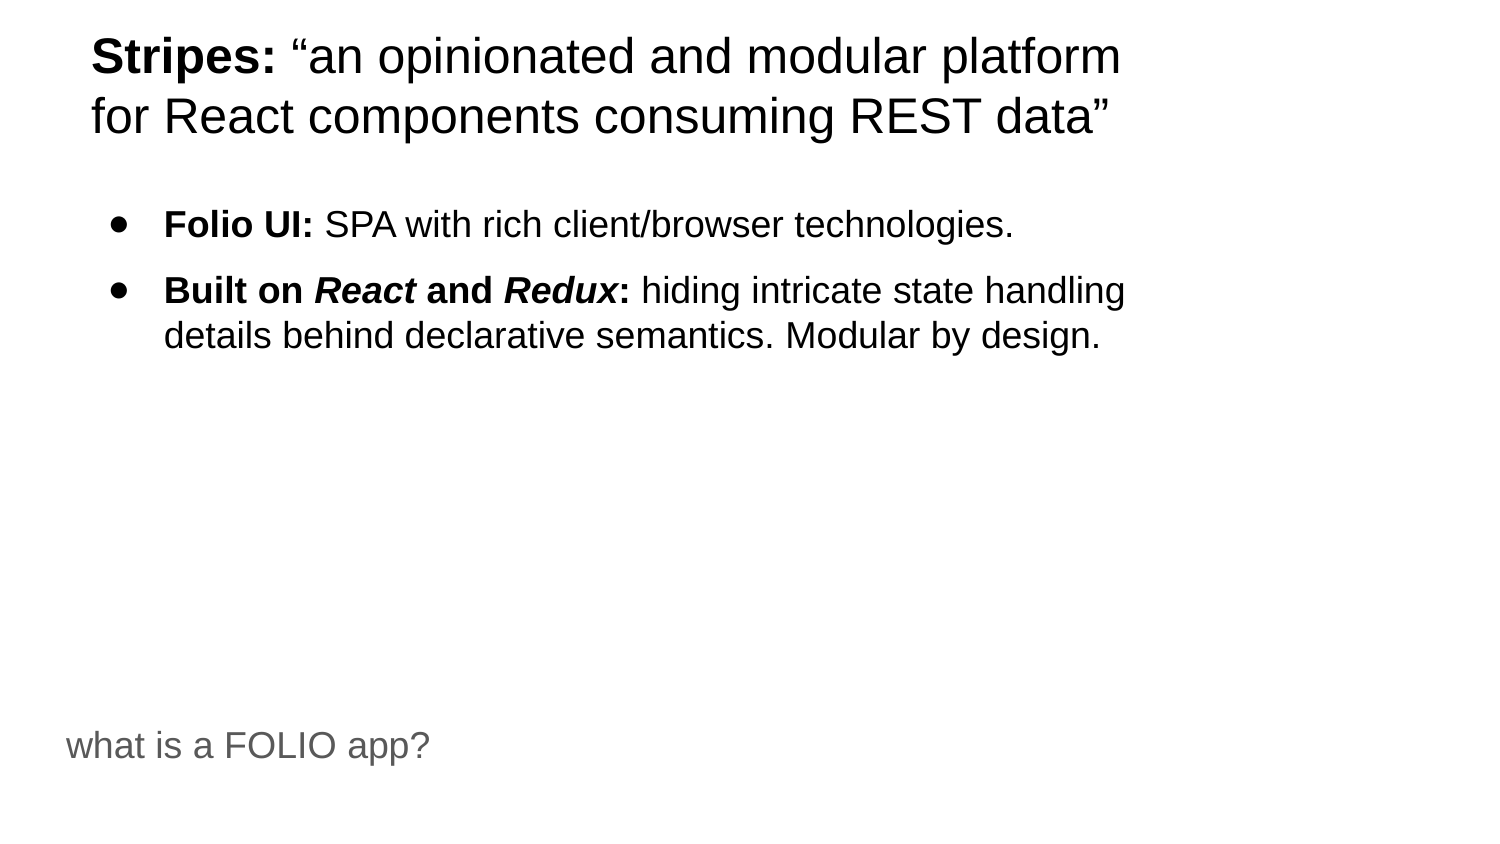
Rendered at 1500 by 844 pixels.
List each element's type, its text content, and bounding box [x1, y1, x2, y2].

text_box Stripes: “an opinionated and modular platform for React components consuming REST data” [76, 8, 1173, 225]
text_box Folio UI: SPA with rich client/browser technologies. Built on React and Redux: hiding intricate state handling details behind declarative semantics. Modular by design. [73, 184, 1240, 703]
list what is a FOLIO app? [51, 694, 1036, 794]
